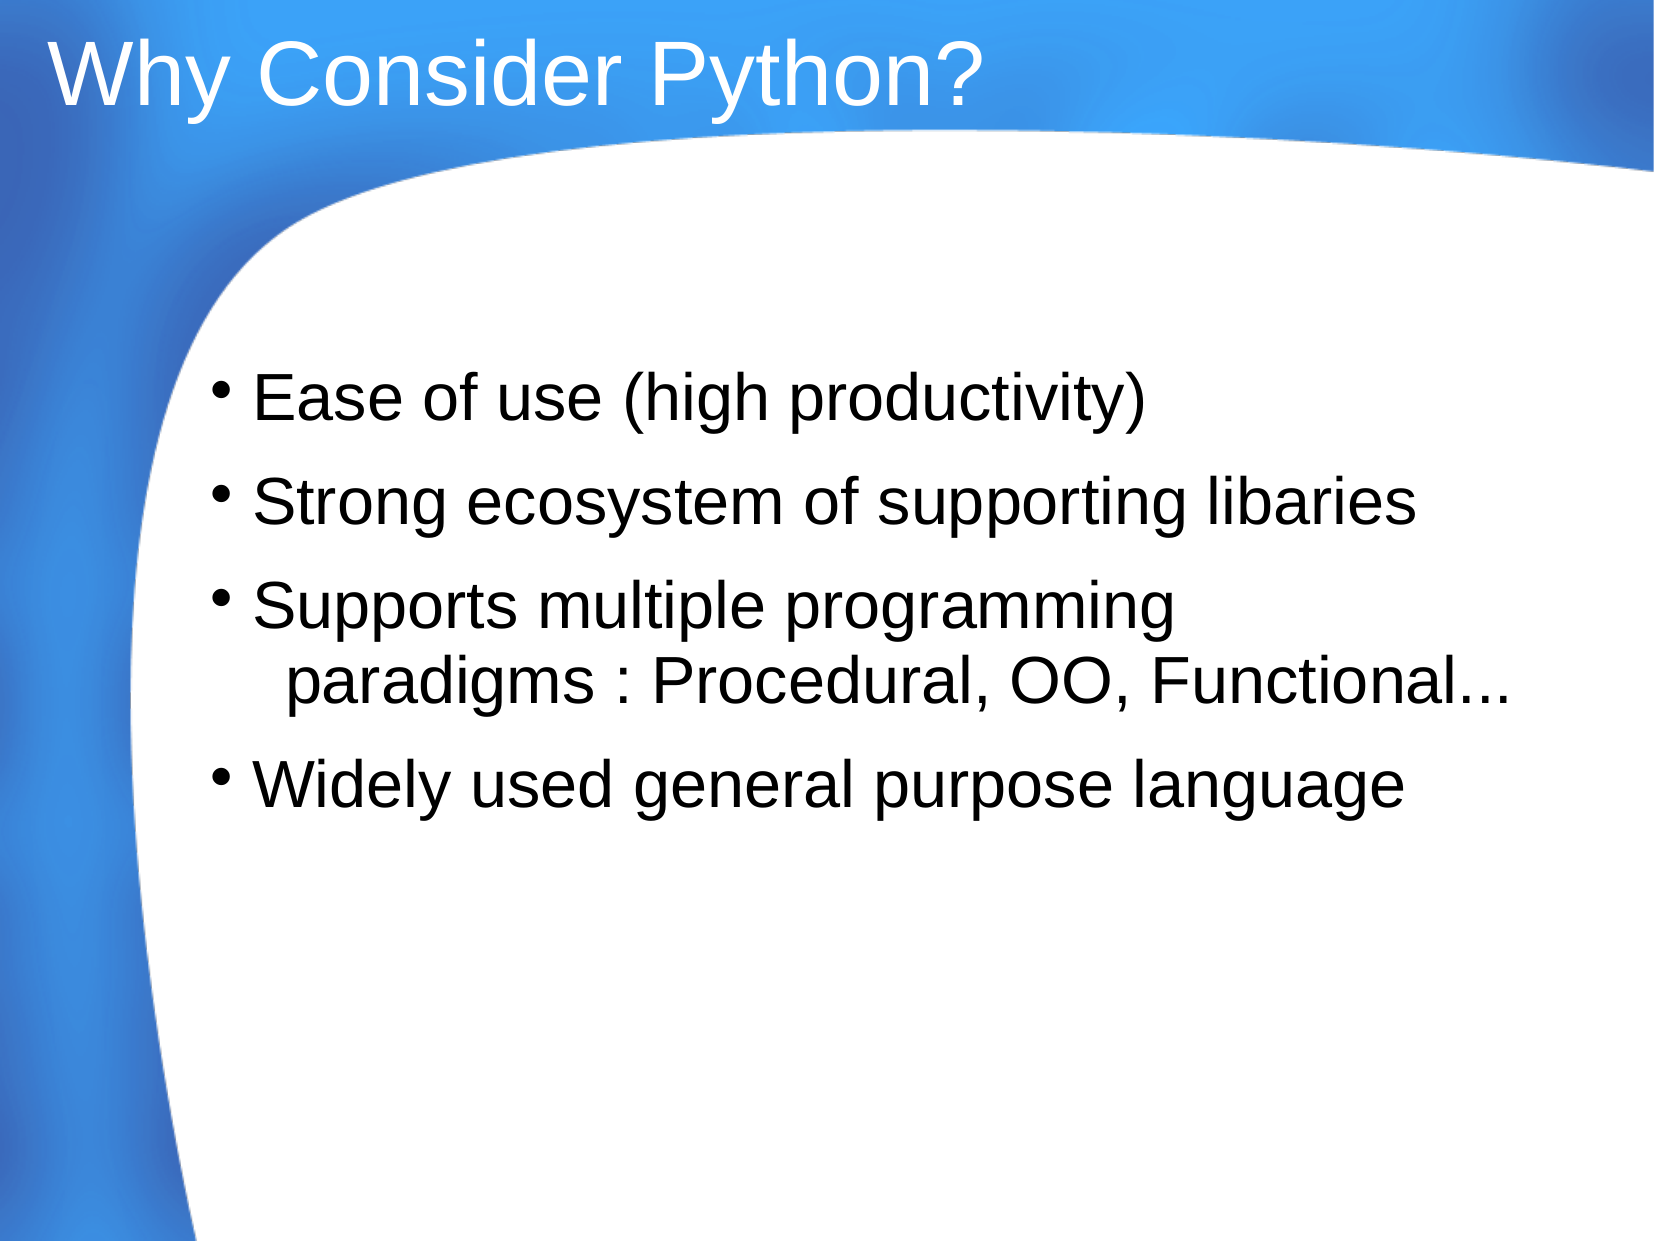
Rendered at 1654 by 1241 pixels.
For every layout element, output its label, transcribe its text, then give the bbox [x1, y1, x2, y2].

title Why Consider Python? [47, 0, 1536, 177]
list Ease of use (high productivity) Strong ecosystem of supporting libaries Supports multiple programming paradigms : Procedural, OO, Functional... Widely used general purpose language [210, 360, 1538, 1010]
picture [0, 0, 1654, 1241]
